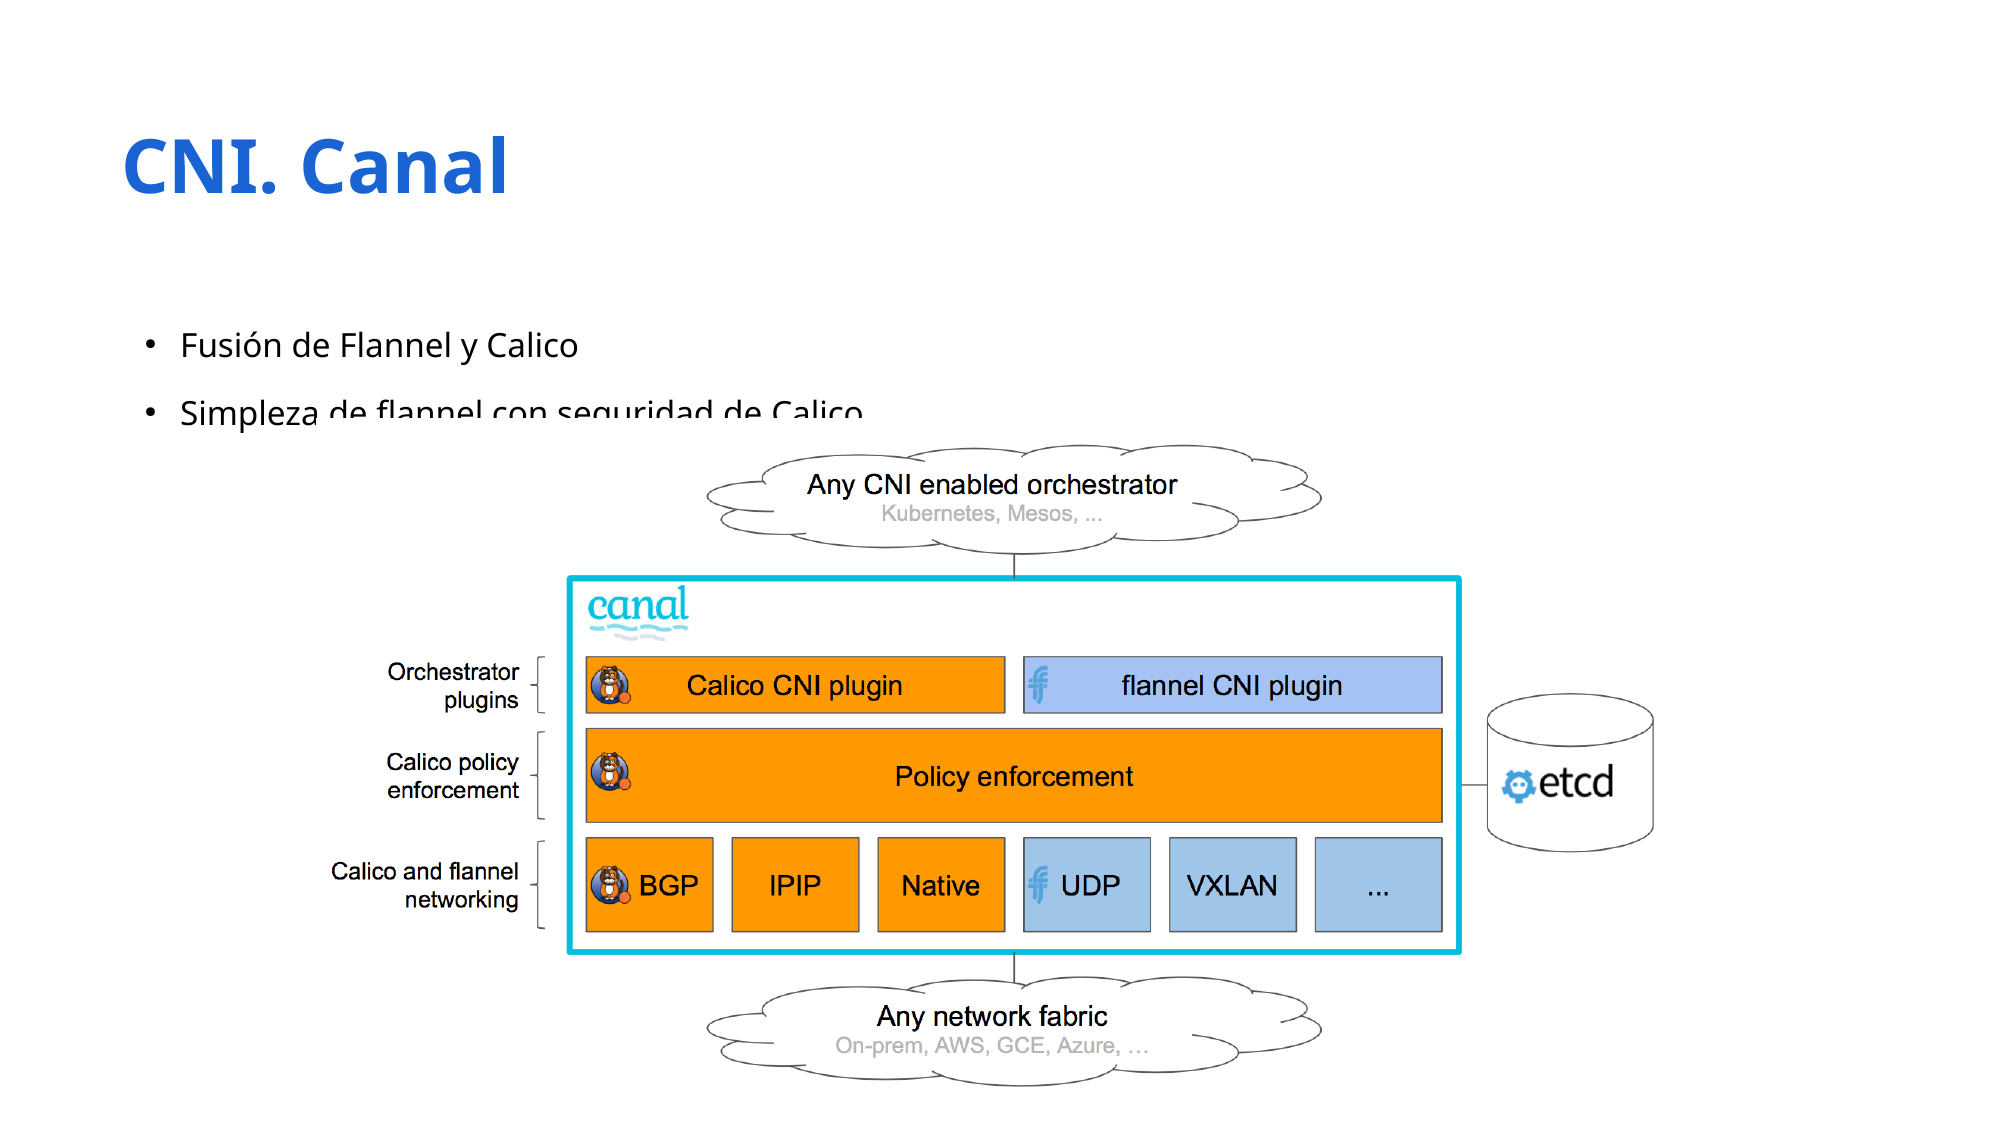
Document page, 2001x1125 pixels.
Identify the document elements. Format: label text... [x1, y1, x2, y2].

text_box CNI. Canal [106, 106, 1878, 293]
text_box Fusión de Flannel y Calico Simpleza de flannel con seguridad de Calico [129, 292, 1843, 827]
picture [316, 418, 1666, 1099]
